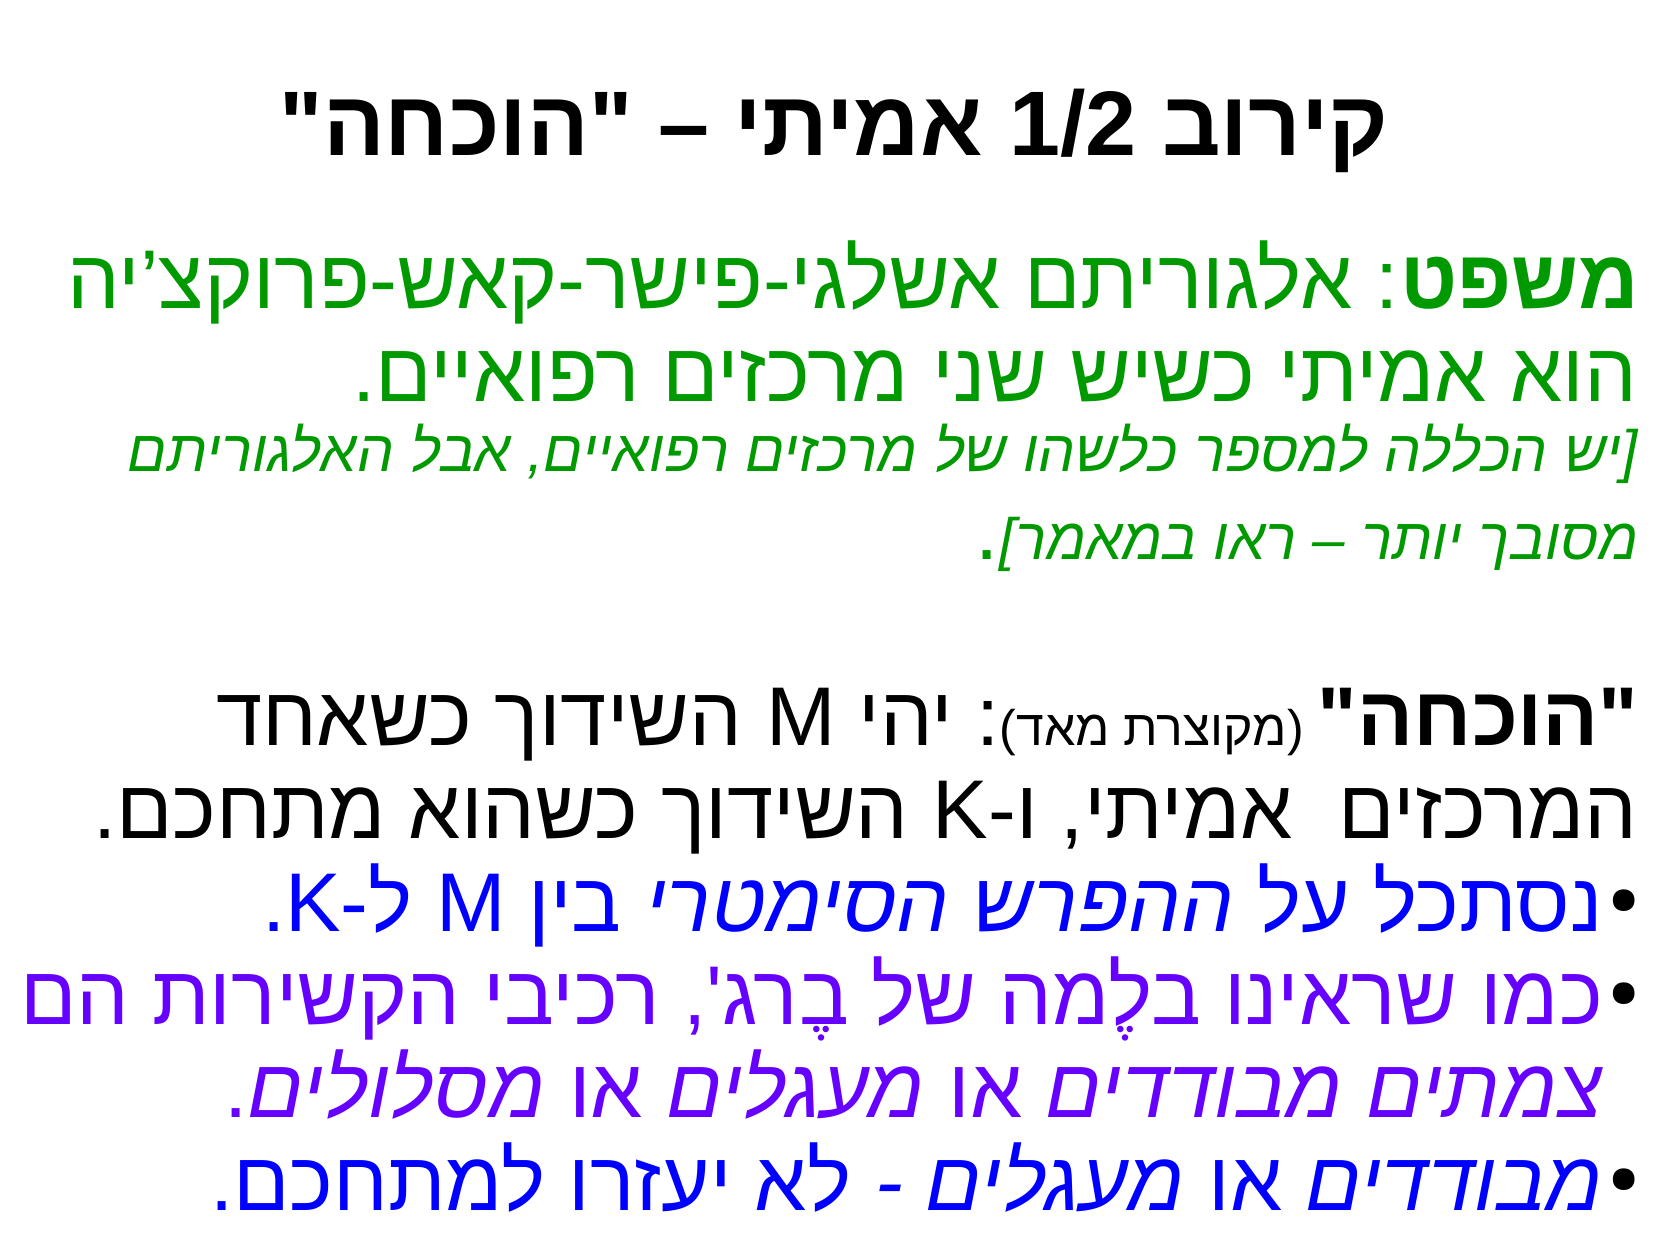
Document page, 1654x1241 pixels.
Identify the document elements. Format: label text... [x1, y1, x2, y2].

text_box משפט: אלגוריתם אשלגי-פישר-קאש-פרוקצ’יה הוא אמיתי כשיש שני מרכזים רפואיים. [יש הכללה למספר כלשהו של מרכזים רפואיים, אבל האלגוריתם מסובך יותר – ראו במאמר]. "הוכחה" (מקוצרת מאד): יהי M השידוך כשאחד המרכזים אמיתי, ו-K השידוך כשהוא מתחכם. נסתכל על ההפרש הסימטרי בין M ל-K. כמו שראינו בלֶמה של בֶרג', רכיבי הקשירות הם צמתים מבודדים או מעגלים או מסלולים. מבודדים או מעגלים - לא יעזרו למתחכם. [0, 225, 1654, 1236]
title קירוב 1/2 אמיתי – "הוכחה" [15, 22, 1654, 225]
